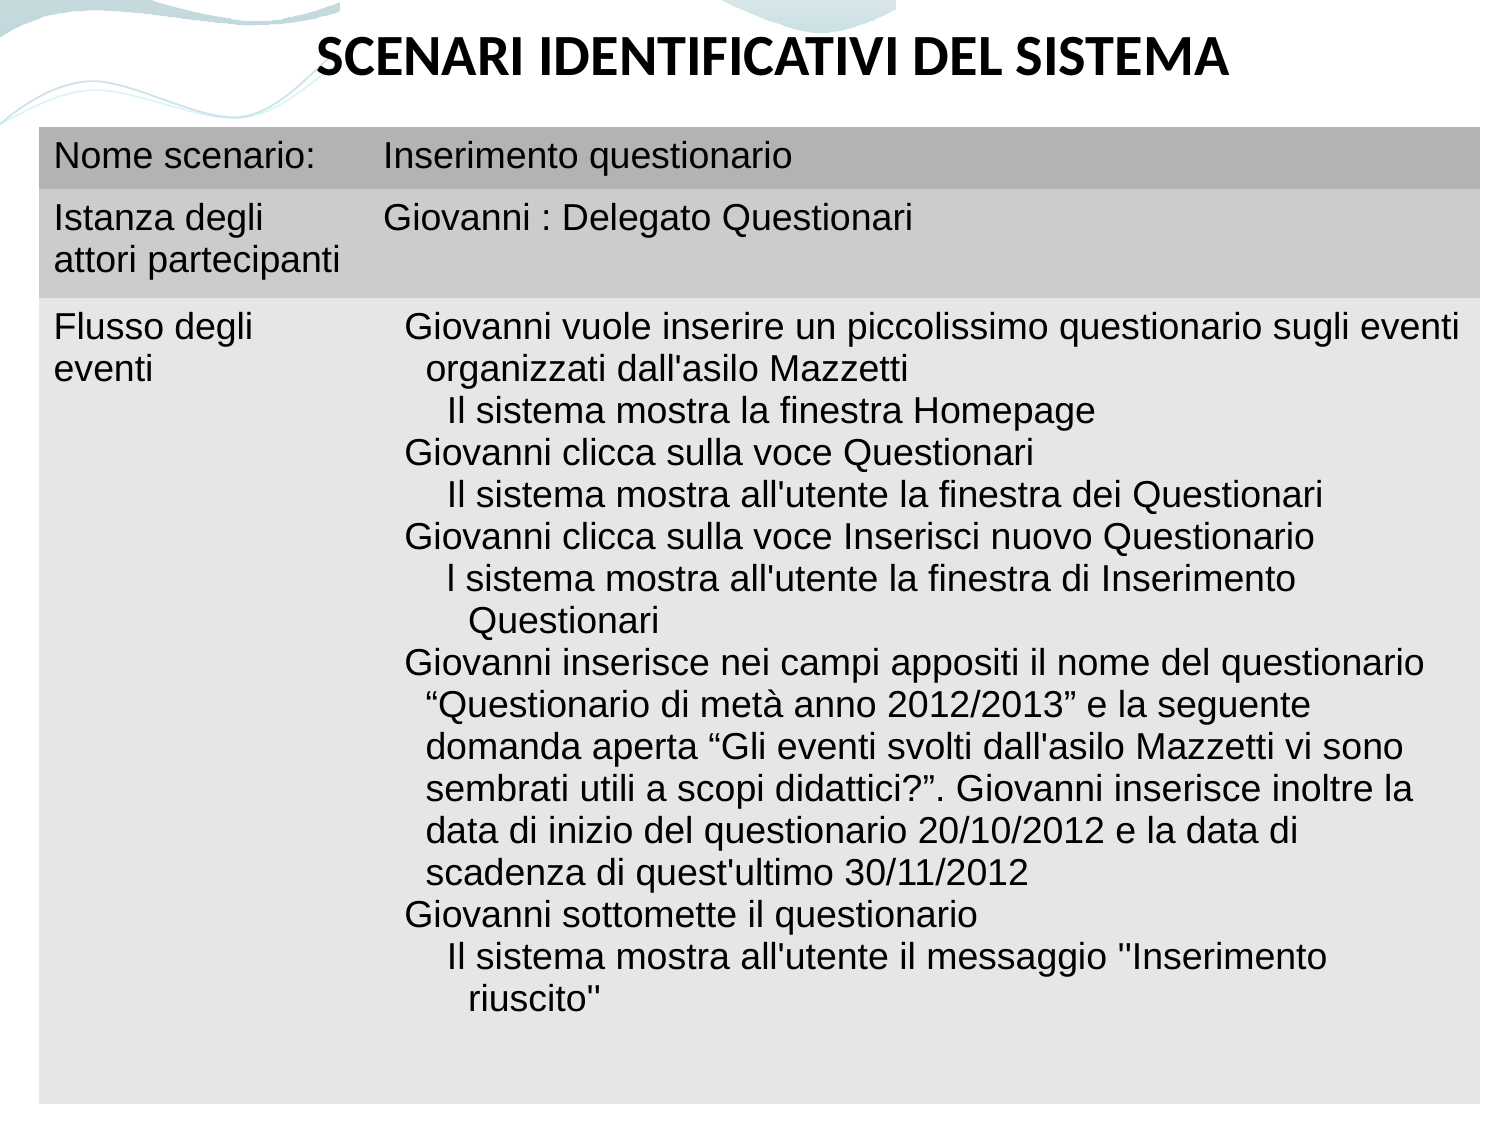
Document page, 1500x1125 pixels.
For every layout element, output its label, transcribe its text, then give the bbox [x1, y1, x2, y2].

text_box SCENARI IDENTIFICATIVI DEL SISTEMA [302, 10, 1245, 127]
table_cell Giovanni vuole inserire un piccolissimo questionario sugli eventi organizzati dall'asilo Mazzetti Il sistema mostra la finestra Homepage Giovanni clicca sulla voce Questionari Il sistema mostra all'utente la finestra dei Questionari Giovanni clicca sulla voce Inserisci nuovo Questionario l sistema mostra all'utente la finestra di Inserimento Questionari Giovanni inserisce nei campi appositi il nome del questionario “Questionario di metà anno 2012/2013” e la seguente domanda aperta “Gli eventi svolti dall'asilo Mazzetti vi sono sembrati utili a scopi didattici?”. Giovanni inserisce inoltre la data di inizio del questionario 20/10/2012 e la data di scadenza di quest'ultimo 30/11/2012 Giovanni sottomette il questionario Il sistema mostra all'utente il messaggio ''Inserimento riuscito'' [368, 298, 1480, 1104]
table_header Nome scenario: [39, 127, 368, 189]
table_cell Flusso degli eventi [39, 298, 368, 1104]
table_header Inserimento questionario [368, 127, 1480, 189]
table_cell Istanza degli attori partecipanti [39, 189, 368, 298]
table_cell Giovanni : Delegato Questionari [368, 189, 1480, 298]
